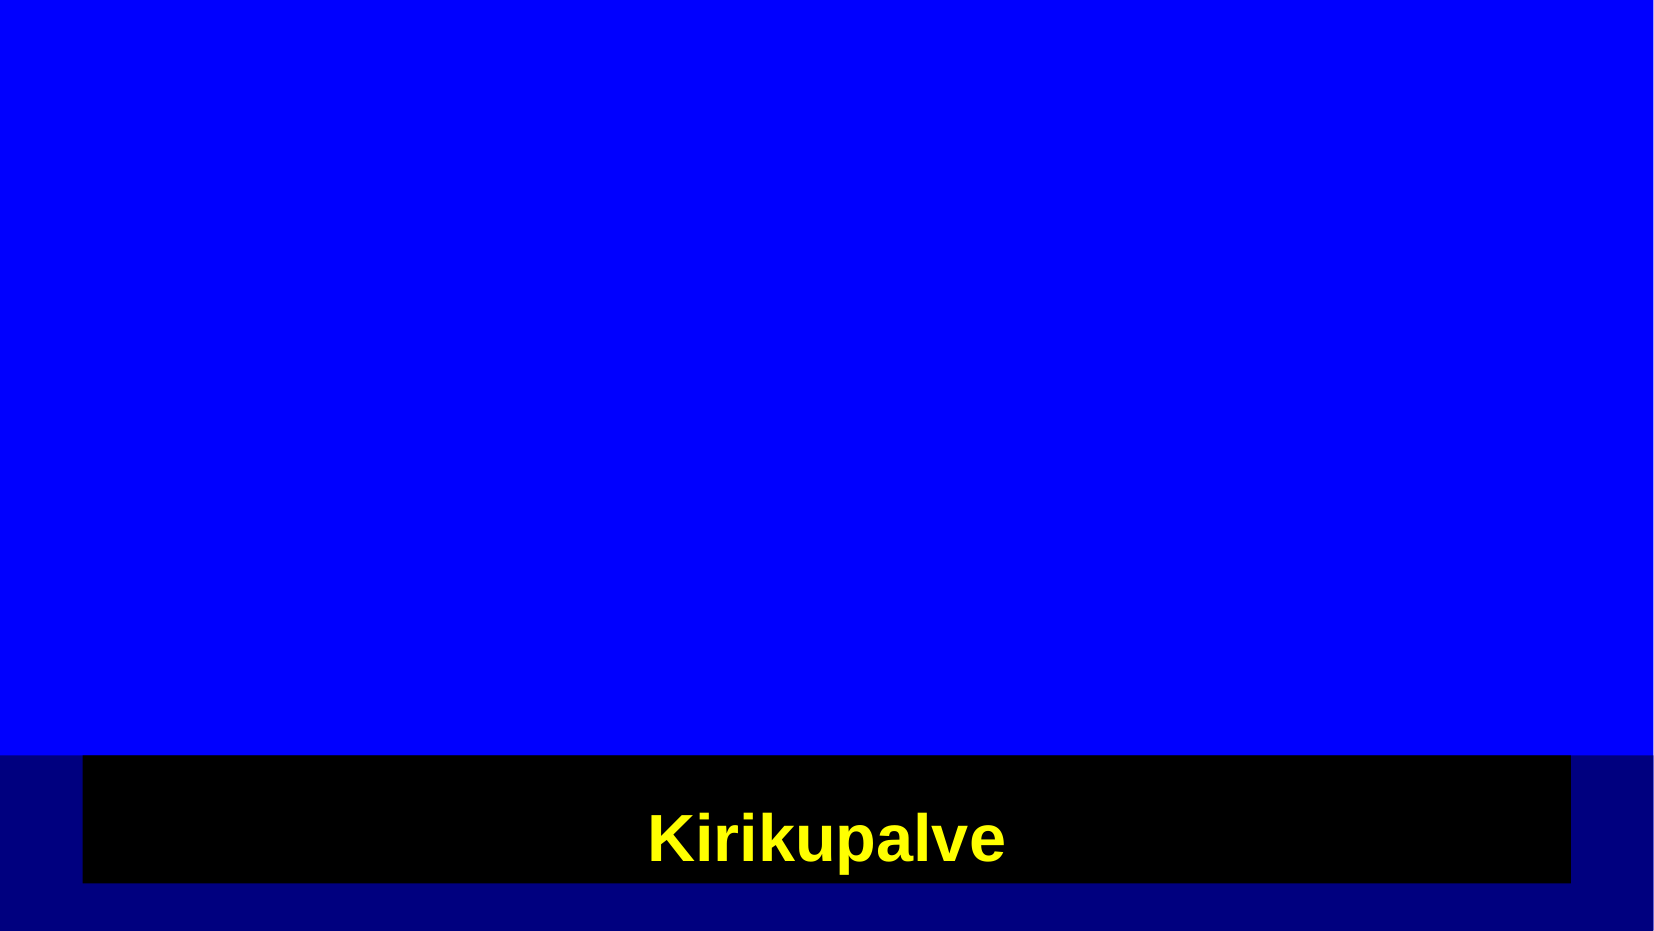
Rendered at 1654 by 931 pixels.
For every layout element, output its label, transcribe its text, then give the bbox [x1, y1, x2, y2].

text_box [0, 755, 1654, 931]
text_box Kirikupalve [82, 755, 1571, 884]
